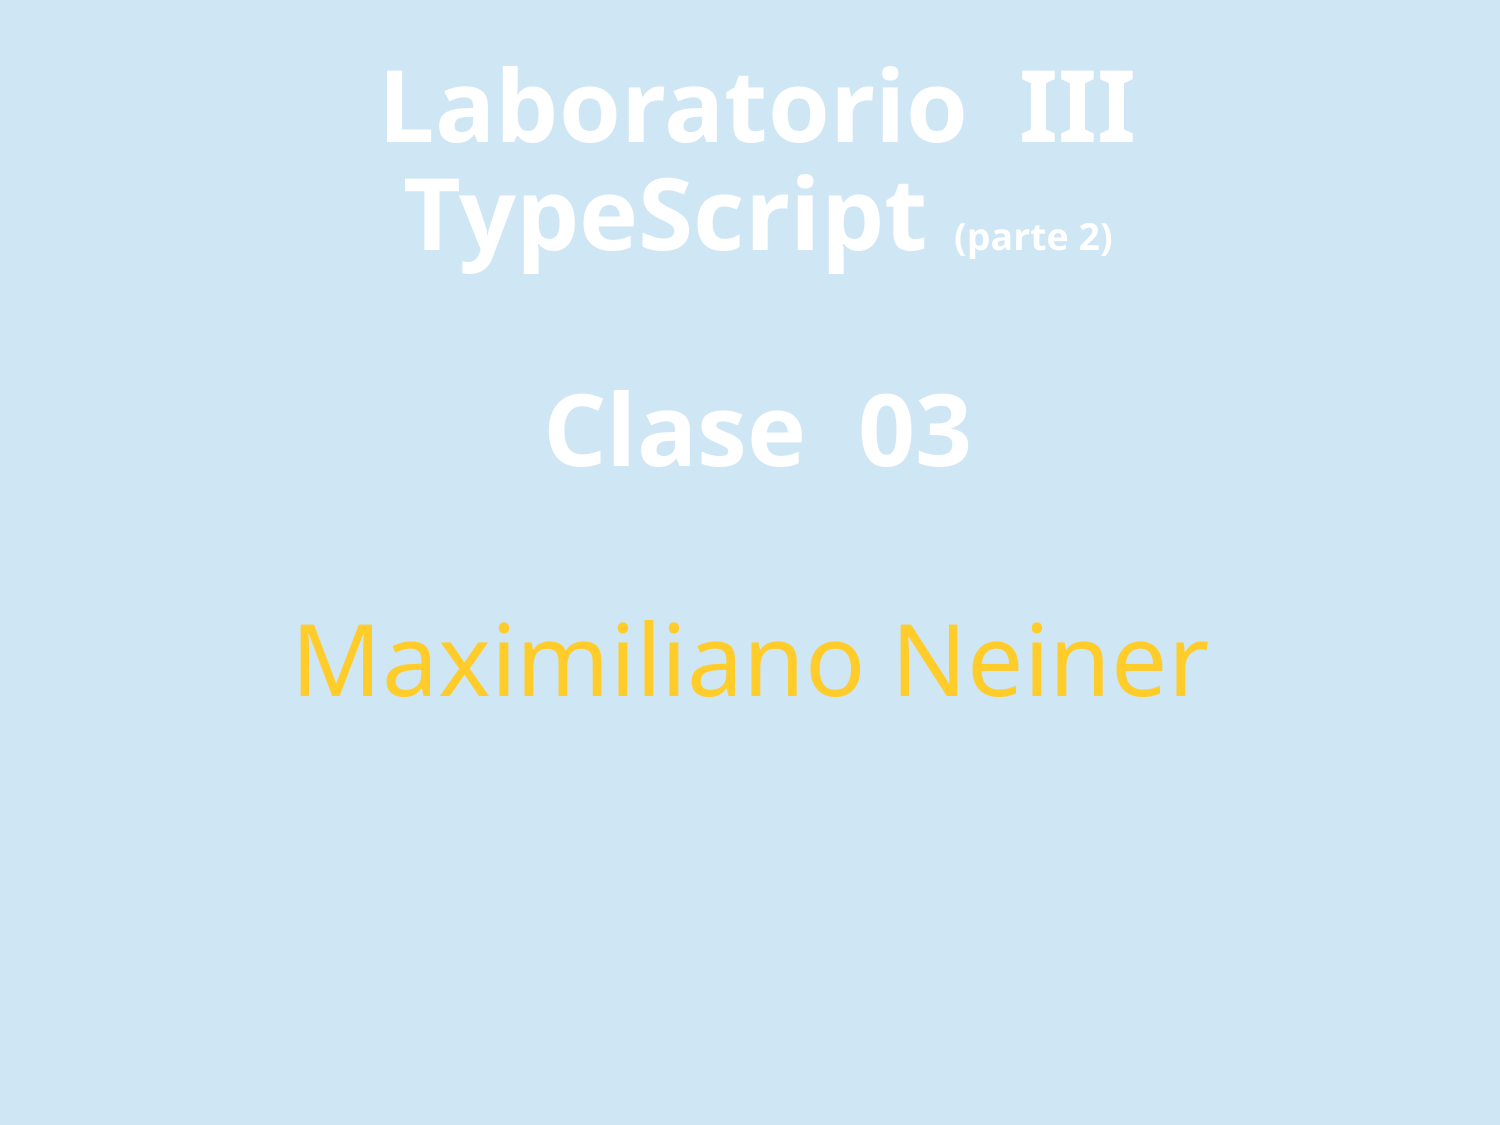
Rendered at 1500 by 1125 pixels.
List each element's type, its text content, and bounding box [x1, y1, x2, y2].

text_box Laboratorio III TypeScript (parte 2) Clase 03 [53, 49, 1463, 496]
title Maximiliano Neiner [37, 602, 1465, 727]
